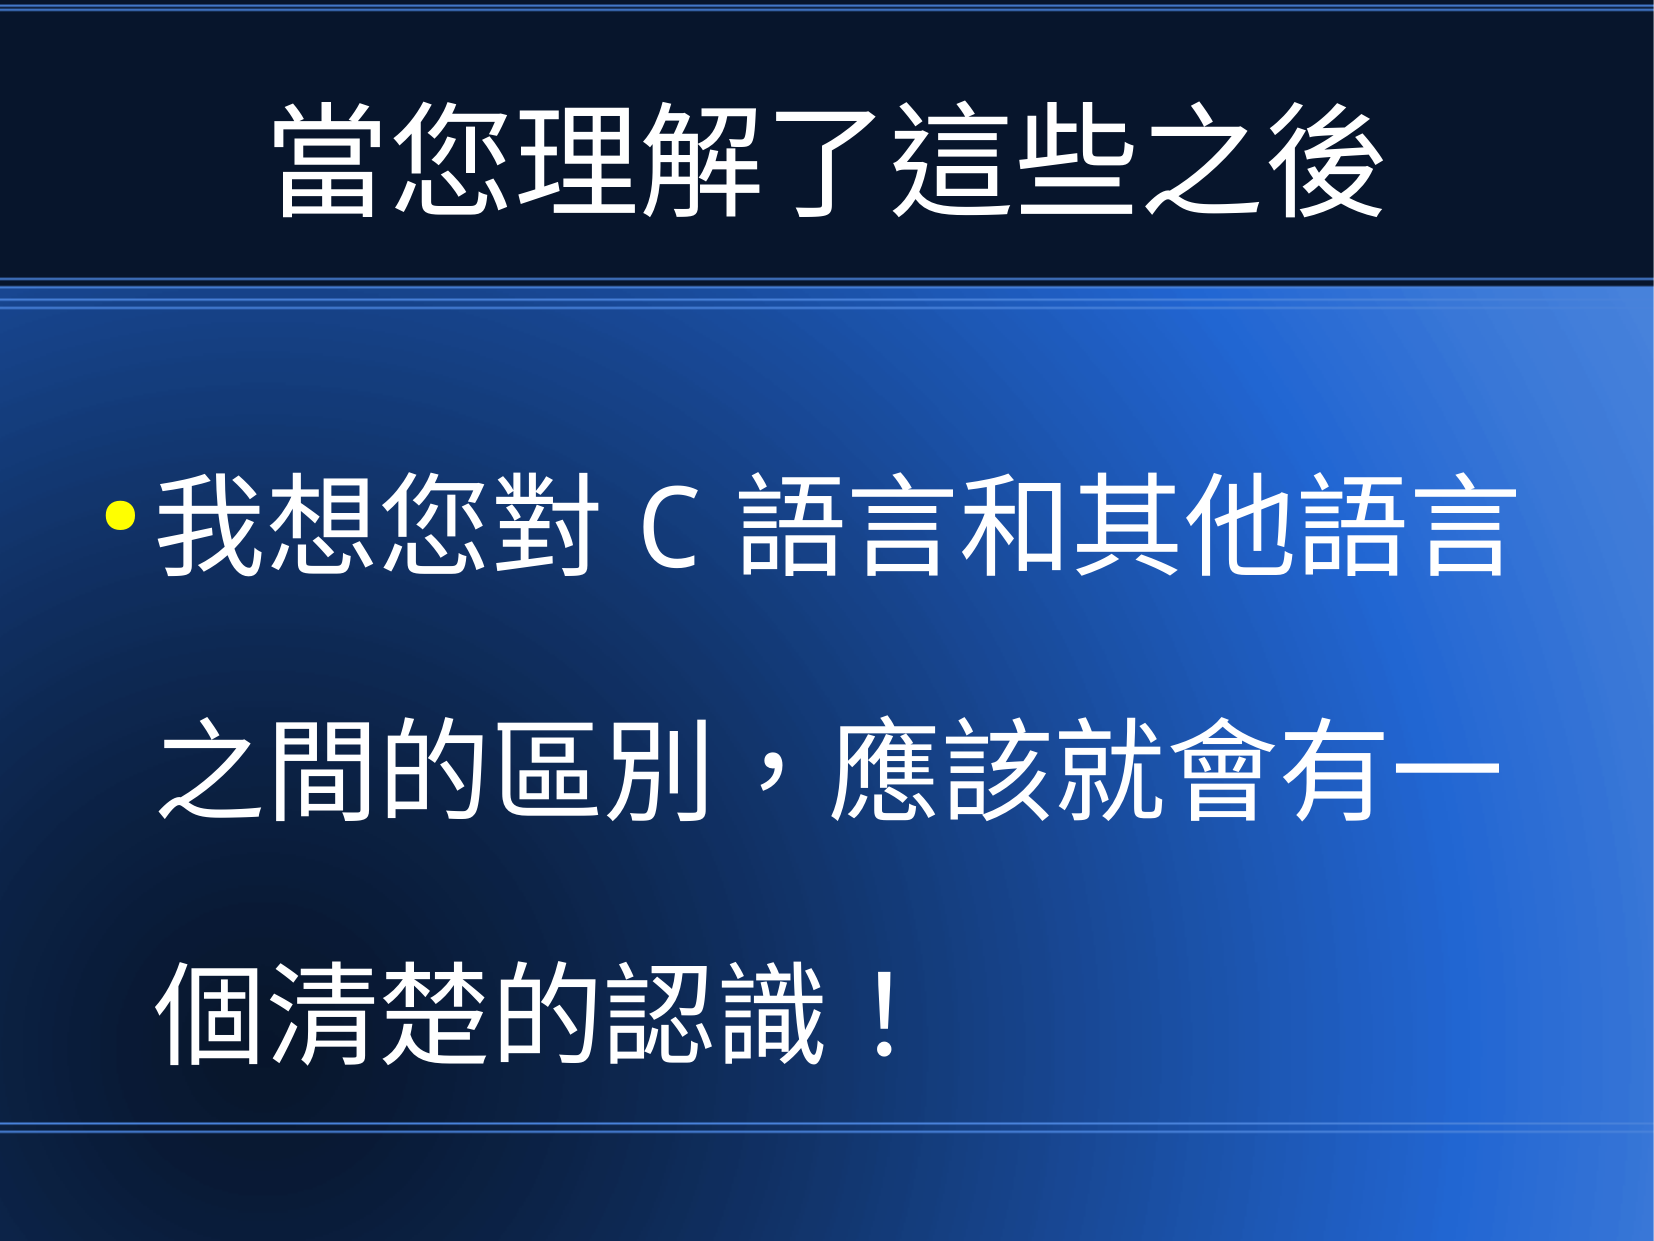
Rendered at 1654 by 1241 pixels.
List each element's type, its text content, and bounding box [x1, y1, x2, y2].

title 當您理解了這些之後 [82, 49, 1571, 257]
list 我想您對C語言和其他語言之間的區別，應該就會有一個清楚的認識！ [82, 355, 1571, 1241]
picture [0, 0, 1654, 1241]
